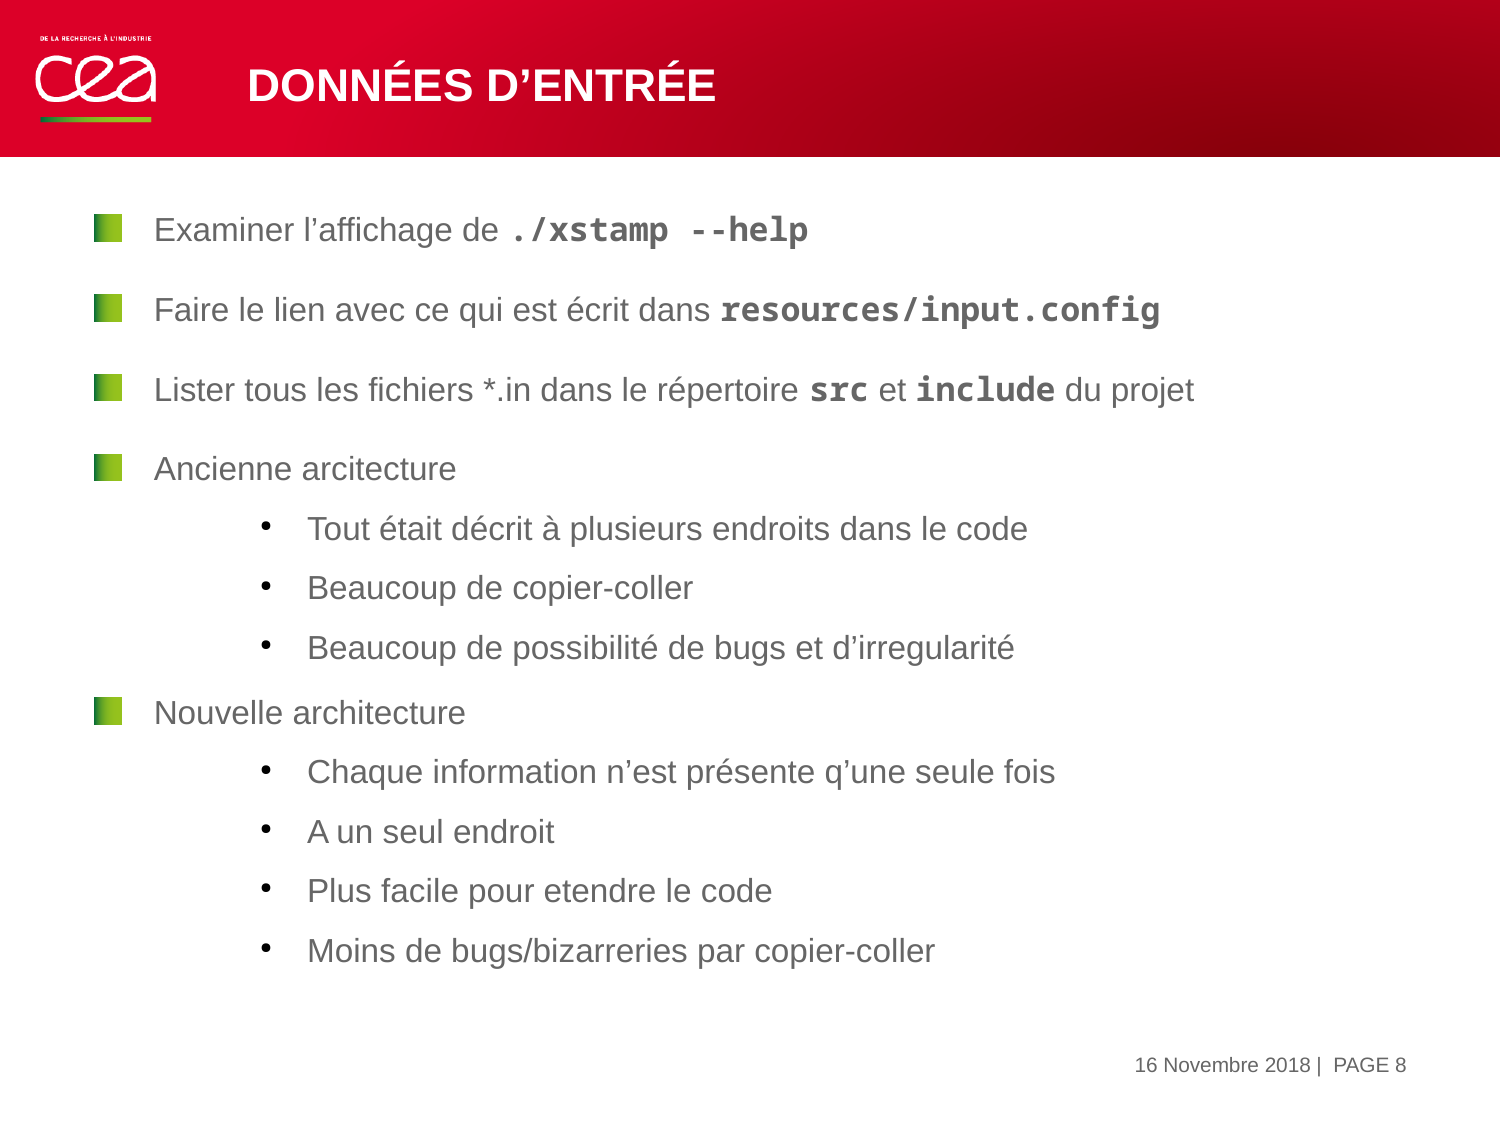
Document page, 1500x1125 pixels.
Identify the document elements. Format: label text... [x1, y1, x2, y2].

slide_number | PAGE <number> [1316, 1034, 1500, 1094]
footer 16 Novembre 2018 [336, 1034, 1311, 1095]
picture [0, 0, 1500, 157]
title données d’entrée [247, 8, 1436, 158]
list Examiner l’affichage de ./xstamp --help Faire le lien avec ce qui est écrit dans resources/input.config Lister tous les fichiers *.in dans le répertoire src et include du projet Ancienne arcitecture Tout était décrit à plusieurs endroits dans le code Beaucoup de copier-coller Beaucoup de possibilité de bugs et d’irregularité Nouvelle architecture Chaque information n’est présente q’une seule fois A un seul endroit Plus facile pour etendre le code Moins de bugs/bizarreries par copier-coller [94, 208, 1436, 1024]
